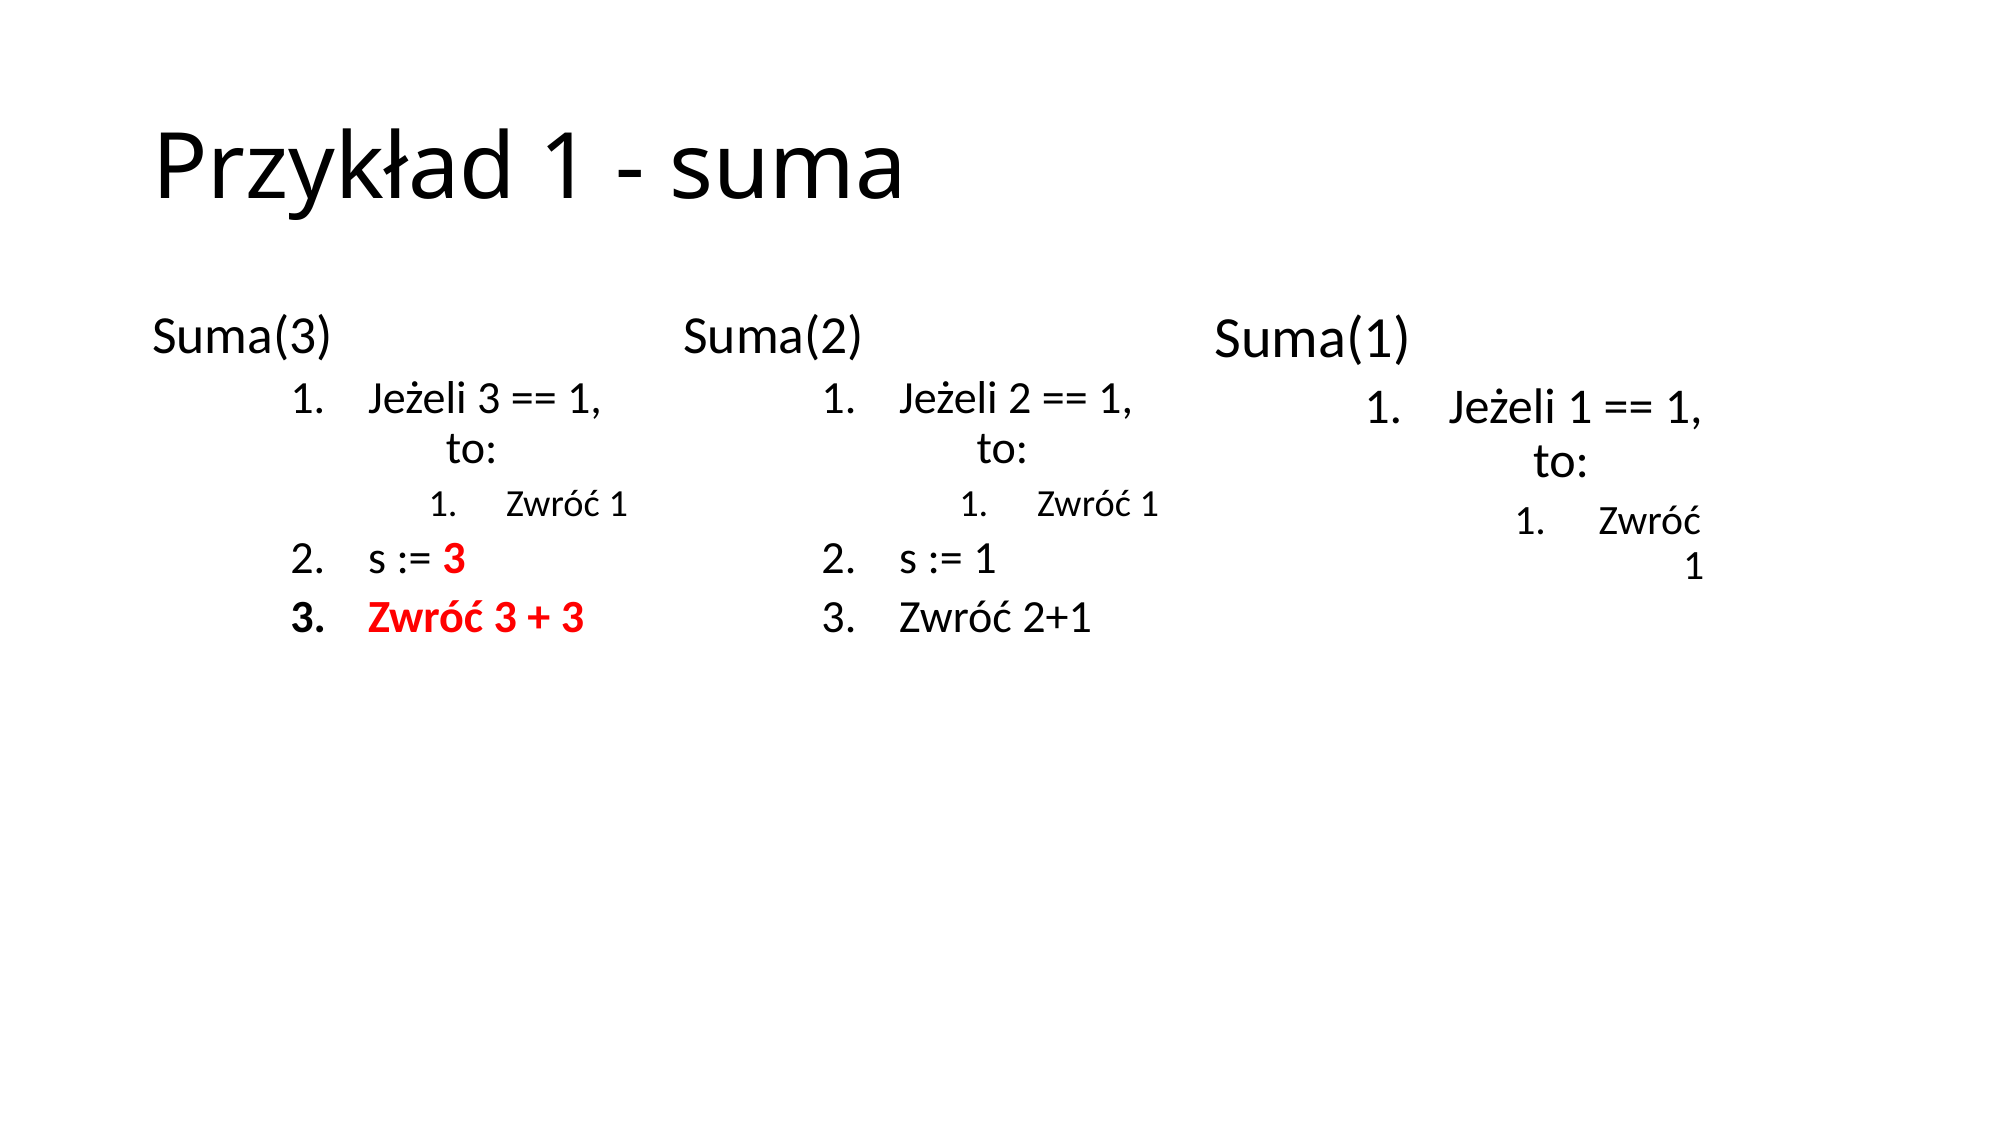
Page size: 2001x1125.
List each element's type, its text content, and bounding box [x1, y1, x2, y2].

text_box Suma(1) Jeżeli 1 == 1, to: Zwróć 1 [1199, 299, 1731, 656]
list Suma(3) Jeżeli 3 == 1, to: Zwróć 1 s := 3 Zwróć 3 + 3 [137, 299, 668, 656]
text_box Suma(2) Jeżeli 2 == 1, to: Zwróć 1 s := 1 Zwróć 2+1 [668, 299, 1199, 656]
title Przykład 1 - suma [137, 59, 1863, 278]
